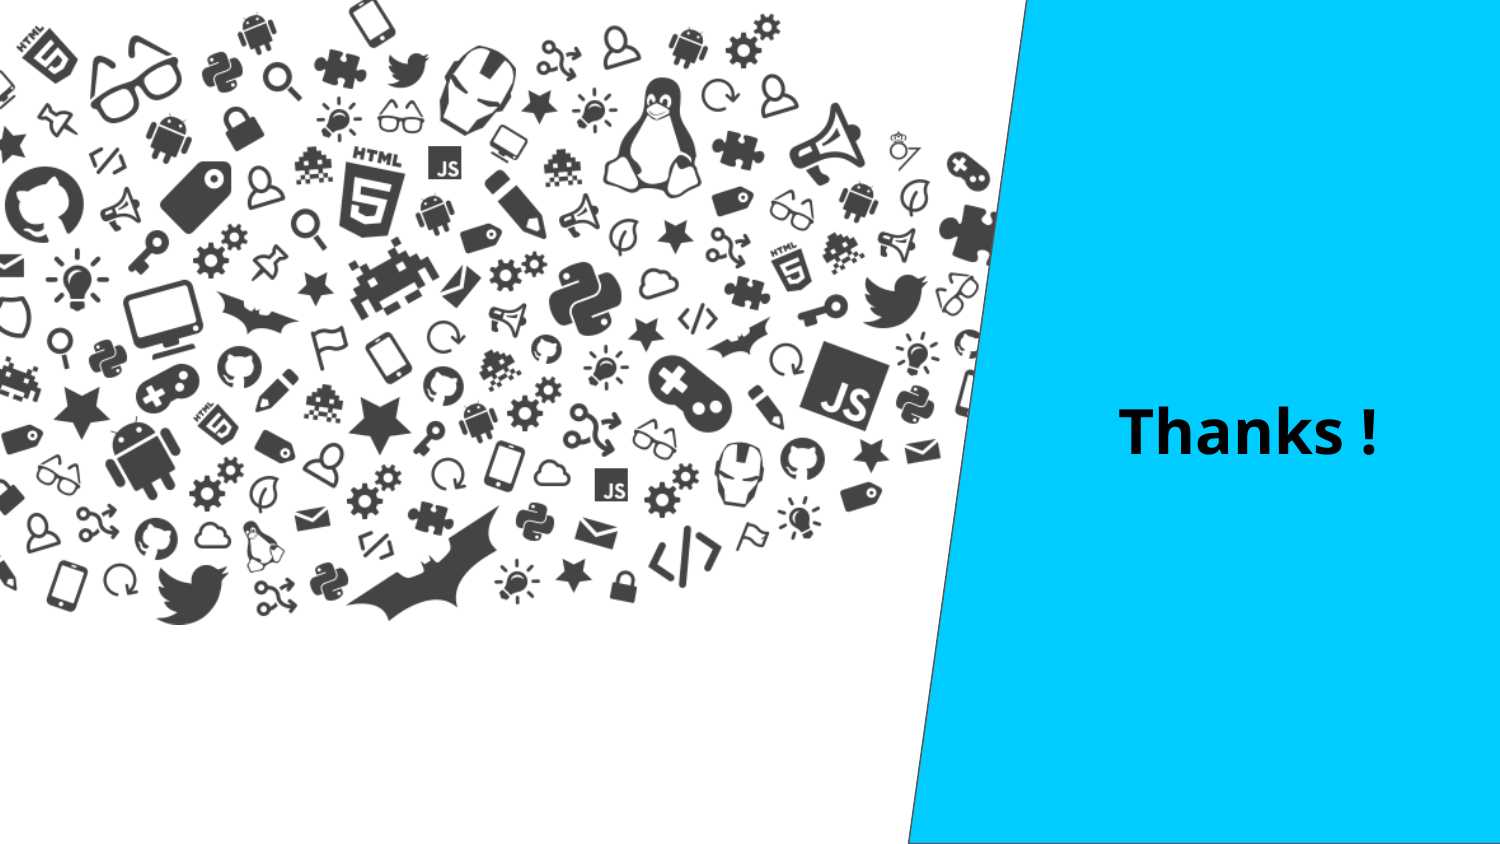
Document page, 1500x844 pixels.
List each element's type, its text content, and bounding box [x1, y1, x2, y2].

text_box Thanks ! [1030, 376, 1466, 470]
picture [0, 0, 1026, 625]
text_box [908, 0, 1500, 844]
